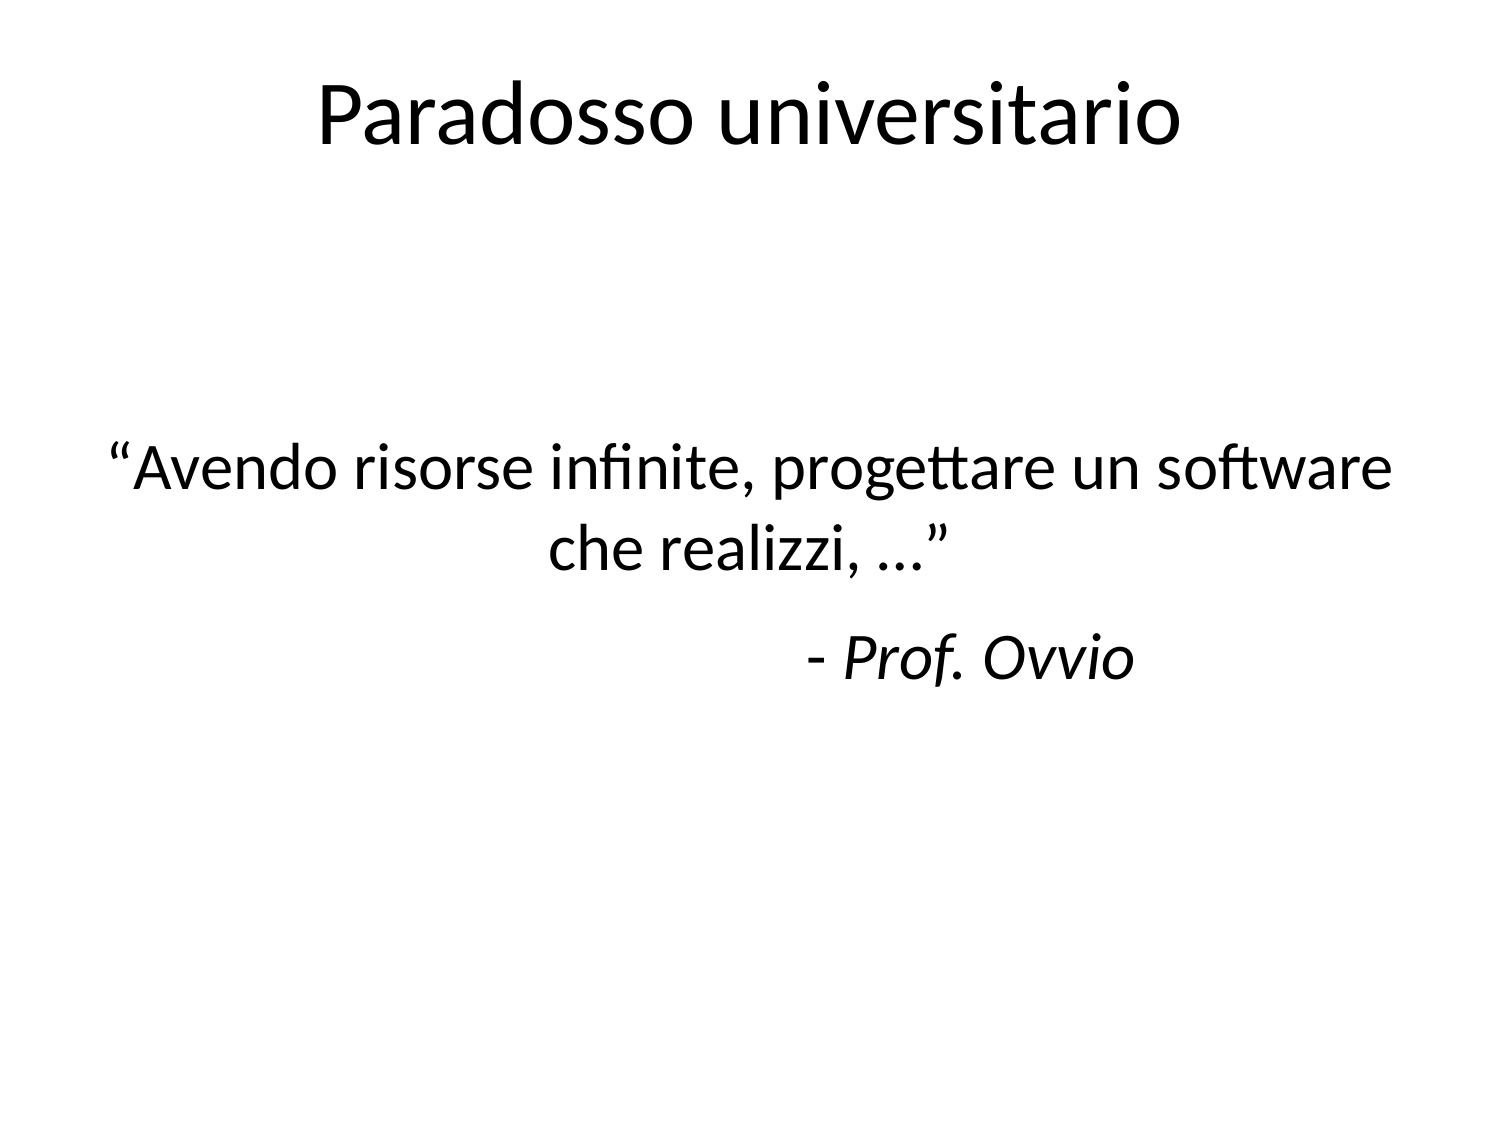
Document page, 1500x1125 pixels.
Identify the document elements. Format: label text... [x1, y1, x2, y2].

title Paradosso universitario [75, 45, 1425, 233]
list “Avendo risorse infinite, progettare un software che realizzi, …” - Prof. Ovvio [75, 416, 1425, 728]
